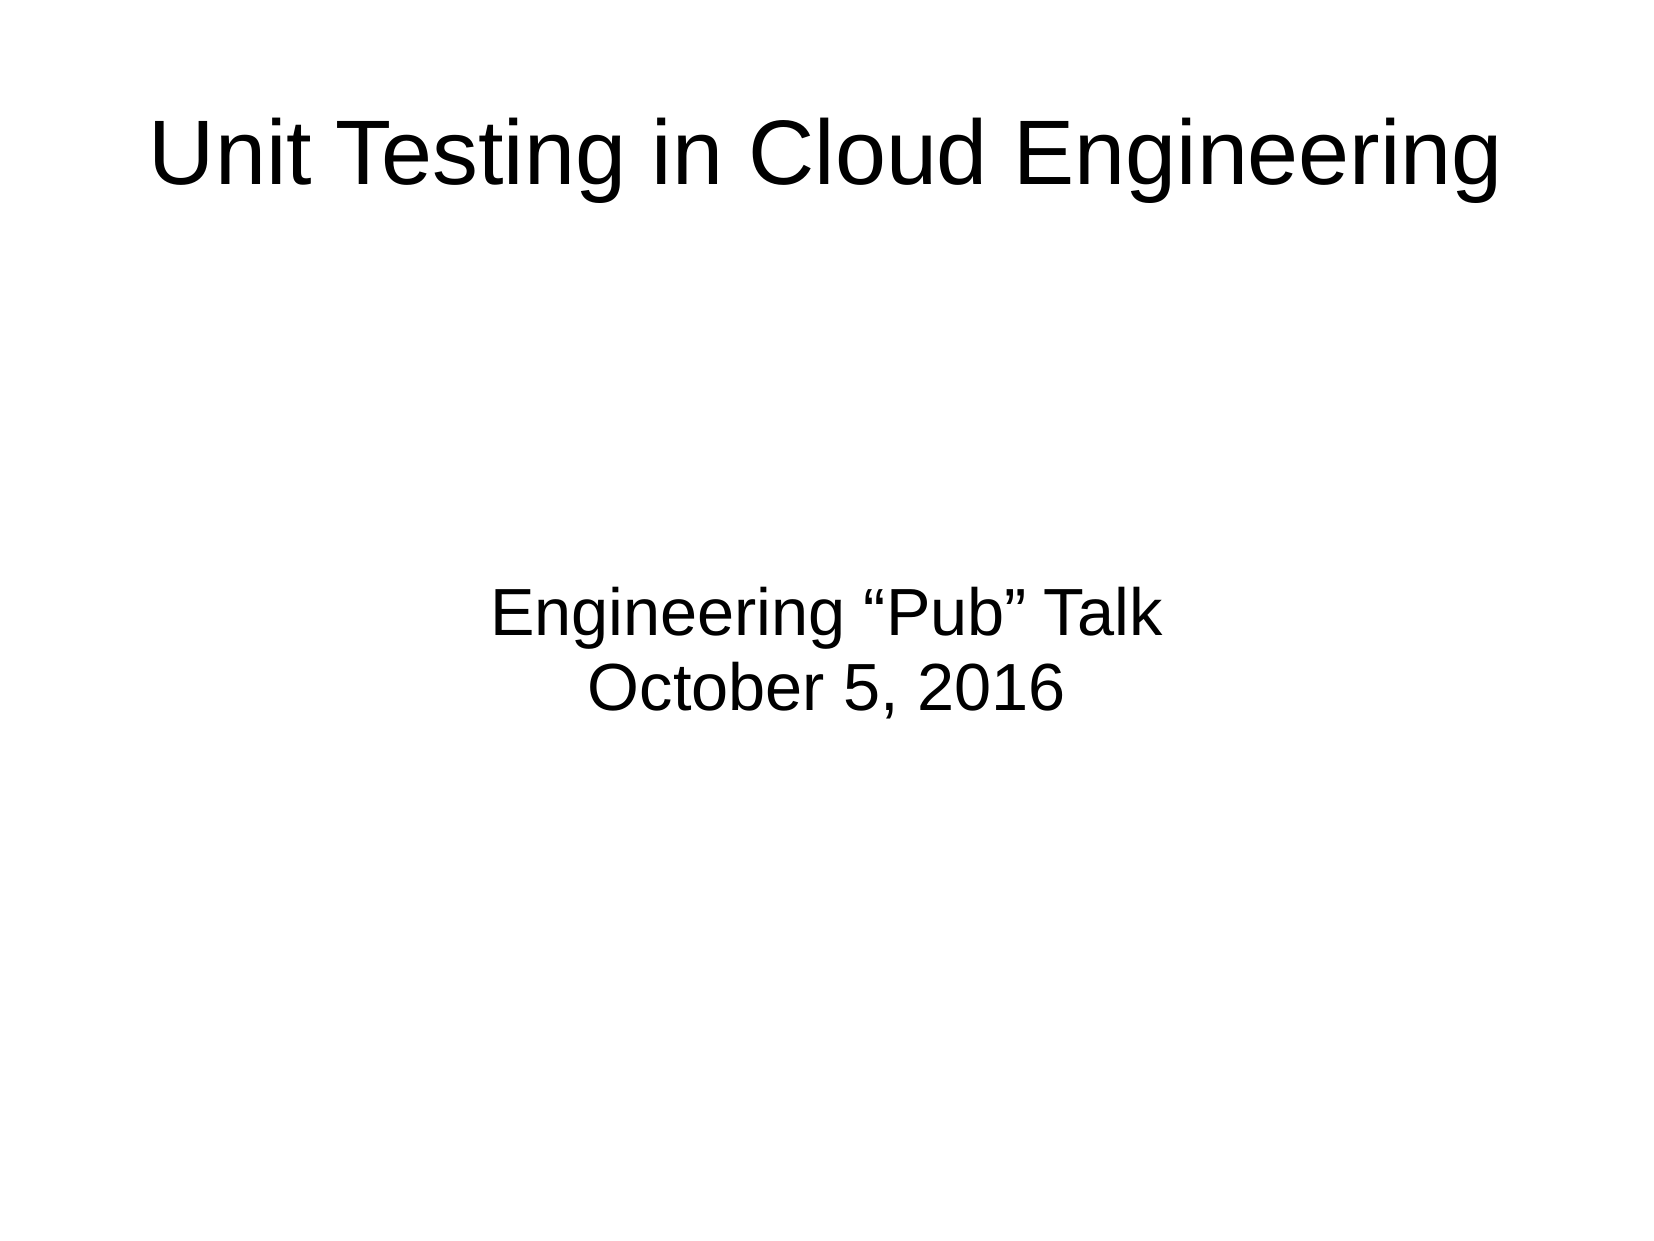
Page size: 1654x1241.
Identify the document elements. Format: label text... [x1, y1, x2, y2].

subtitle Engineering “Pub” Talk October 5, 2016 [82, 290, 1571, 1010]
title Unit Testing in Cloud Engineering [82, 49, 1571, 257]
